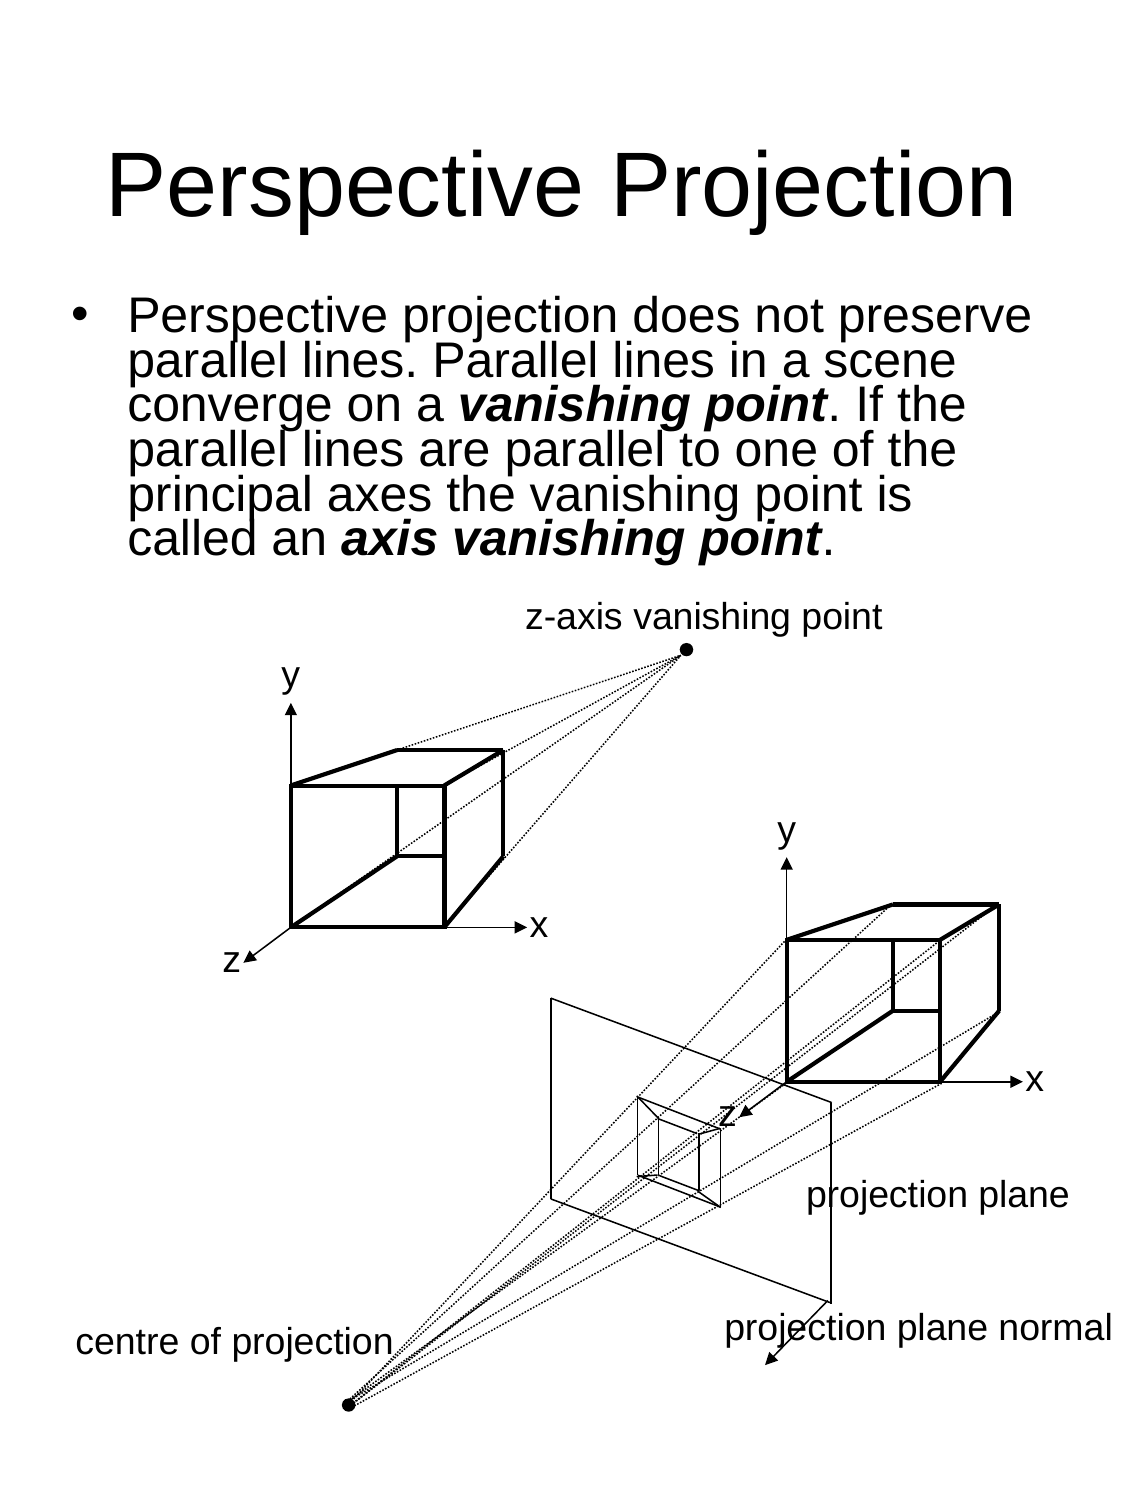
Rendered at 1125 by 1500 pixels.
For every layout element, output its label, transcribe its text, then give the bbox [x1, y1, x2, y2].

text_box z-axis vanishing point [510, 584, 899, 646]
text_box z [703, 1130, 720, 1142]
text_box [680, 646, 693, 656]
text_box y [762, 797, 811, 858]
text_box z [703, 1081, 752, 1143]
text_box [342, 1403, 355, 1411]
text_box projection plane normal [709, 1294, 1125, 1356]
text_box projection plane [791, 1162, 1086, 1224]
text_box z [707, 1133, 720, 1143]
title Perspective Projection [56, 60, 1069, 289]
list Perspective projection does not preserve parallel lines. Parallel lines in a scene converge on a vanishing point. If the parallel lines are parallel to one of the principal axes the vanishing point is called an axis vanishing point. [56, 289, 1069, 621]
text_box centre of projection [60, 1309, 410, 1370]
text_box x [1010, 1046, 1060, 1107]
text_box y [266, 642, 316, 704]
text_box z [207, 927, 257, 988]
text_box x [514, 891, 564, 953]
